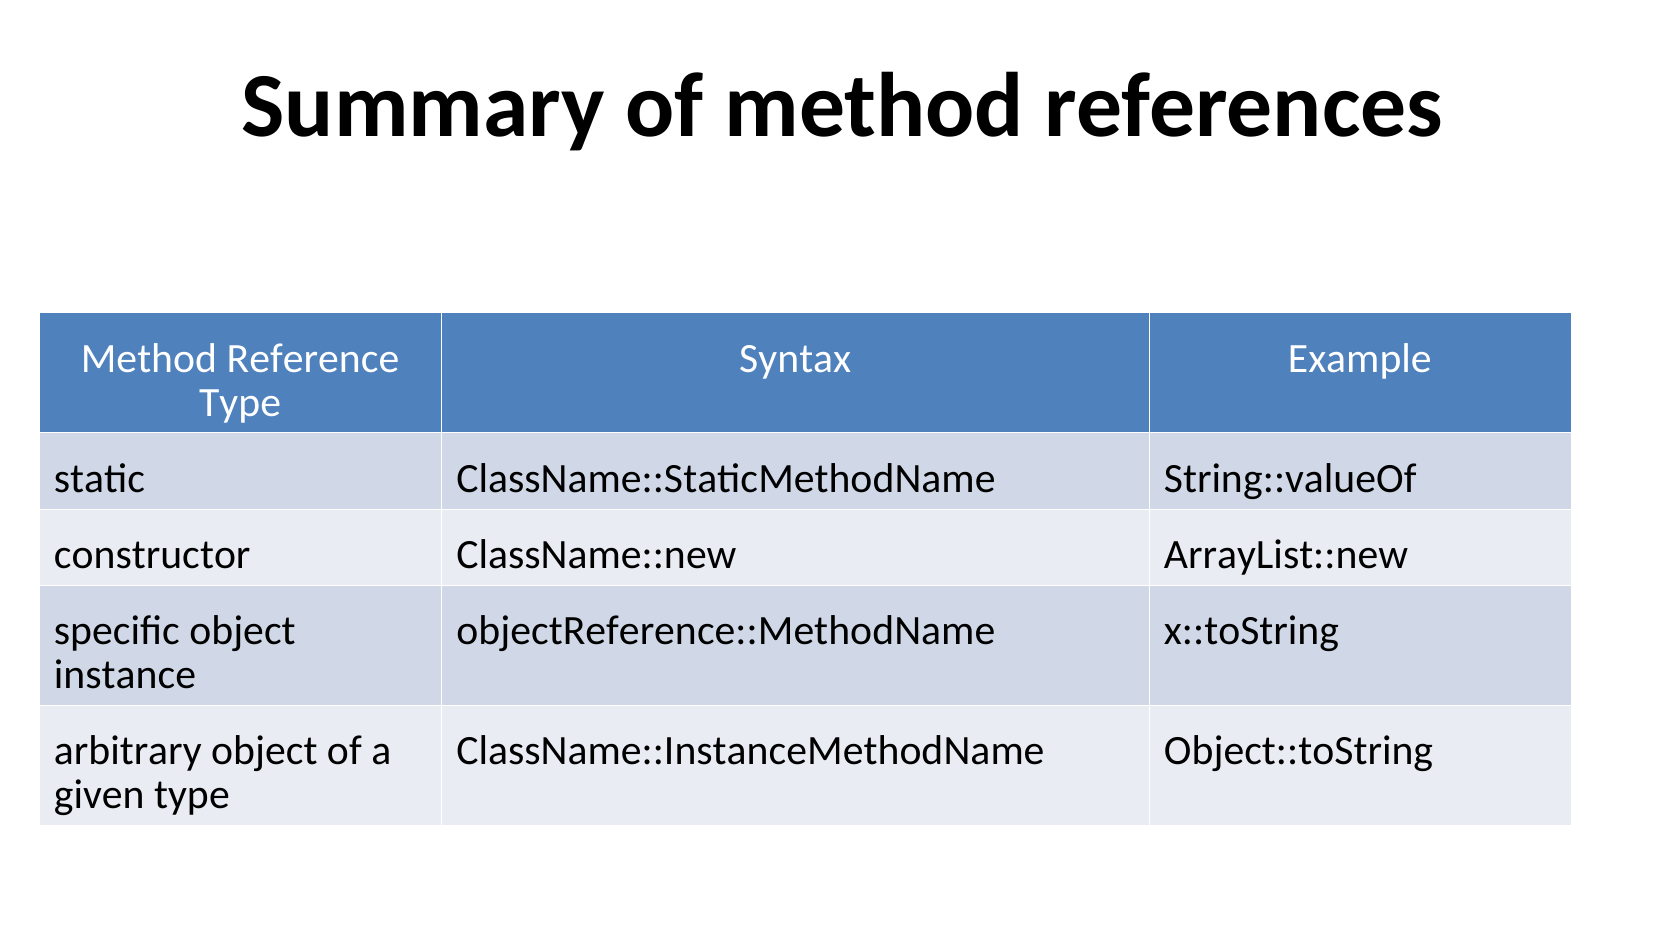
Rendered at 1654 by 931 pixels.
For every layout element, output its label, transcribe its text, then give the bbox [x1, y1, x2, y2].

table_header Syntax [442, 313, 1149, 432]
table_cell ClassName::new [442, 510, 1149, 585]
table_cell specific object instance [40, 586, 441, 705]
table_cell ClassName::InstanceMethodName [442, 706, 1149, 825]
table_header Method Reference Type [40, 313, 441, 432]
table_header Example [1150, 313, 1571, 432]
table_cell arbitrary object of a given type [40, 706, 441, 825]
table_cell static [40, 433, 441, 509]
table_cell ArrayList::new [1150, 510, 1571, 585]
title Summary of method references [82, 37, 1571, 193]
table_cell Object::toString [1150, 706, 1571, 825]
table_cell objectReference::MethodName [442, 586, 1149, 705]
table_cell x::toString [1150, 586, 1571, 705]
table_cell ClassName::StaticMethodName [442, 433, 1149, 509]
table_cell String::valueOf [1150, 433, 1571, 509]
table_cell constructor [40, 510, 441, 585]
